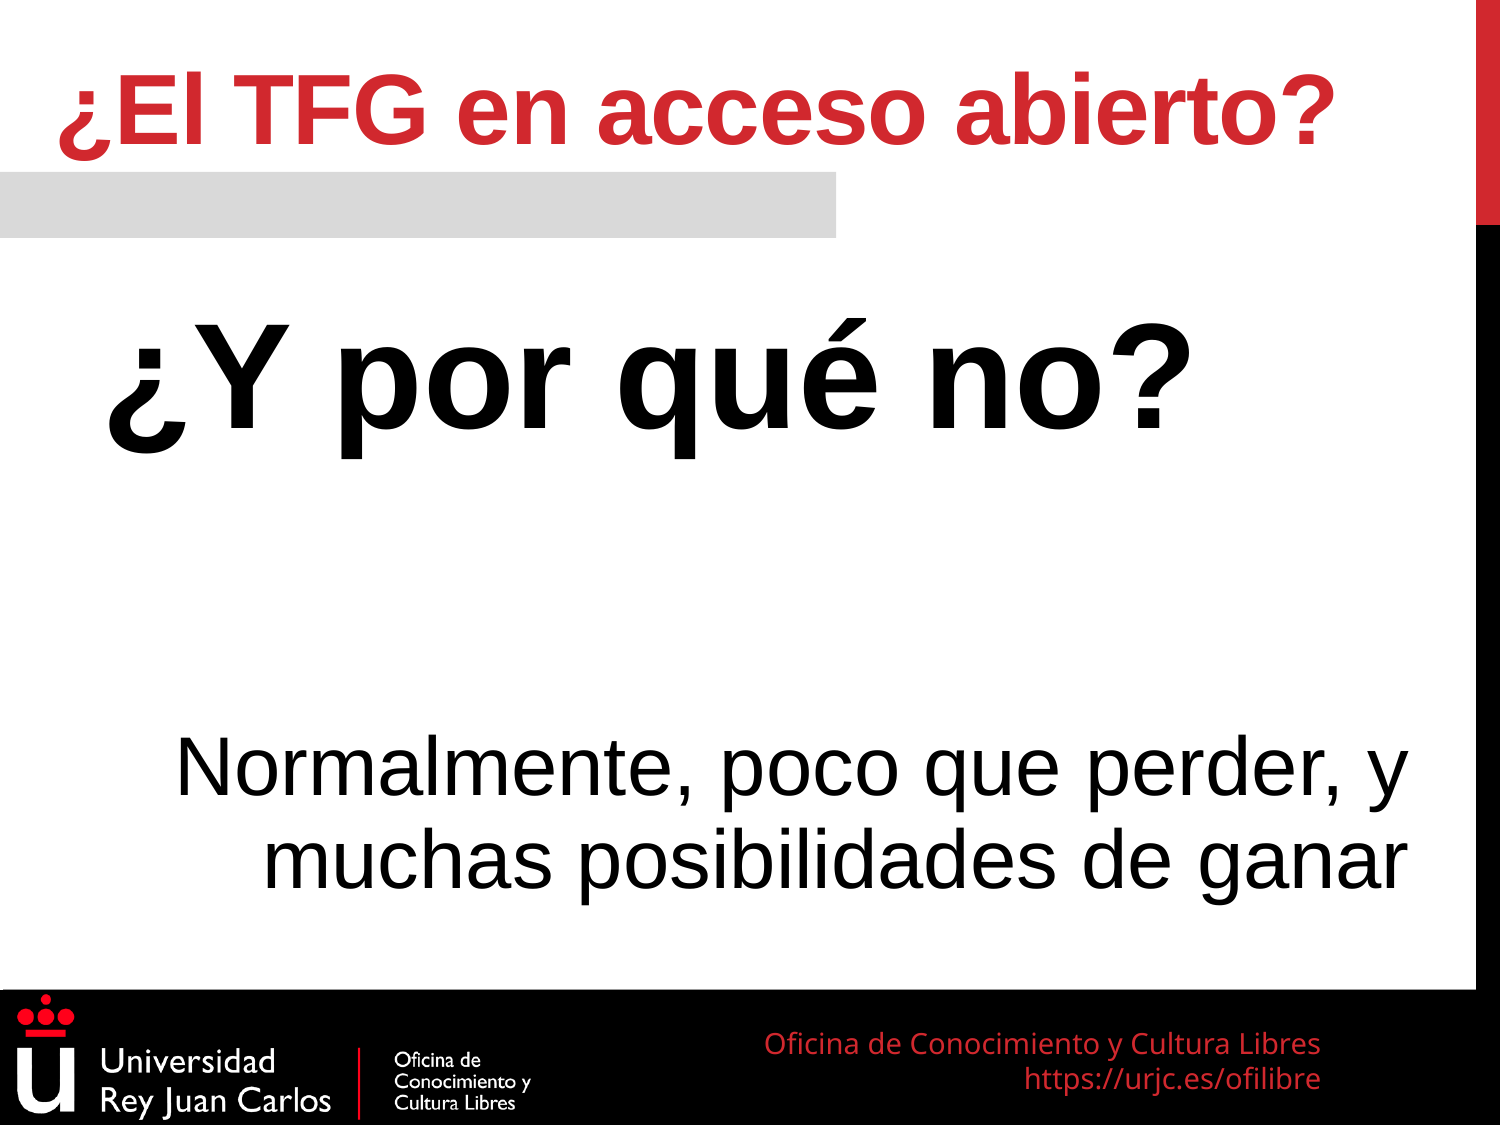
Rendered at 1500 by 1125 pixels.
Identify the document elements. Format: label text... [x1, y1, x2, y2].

title [75, 172, 1026, 250]
text_box [0, 171, 837, 238]
text_box ¿Y por qué no? Normalmente, poco que perder, y muchas posibilidades de ganar [15, 285, 1426, 961]
picture [17, 994, 531, 1120]
text_box ¿El TFG en acceso abierto? [39, 24, 1366, 172]
